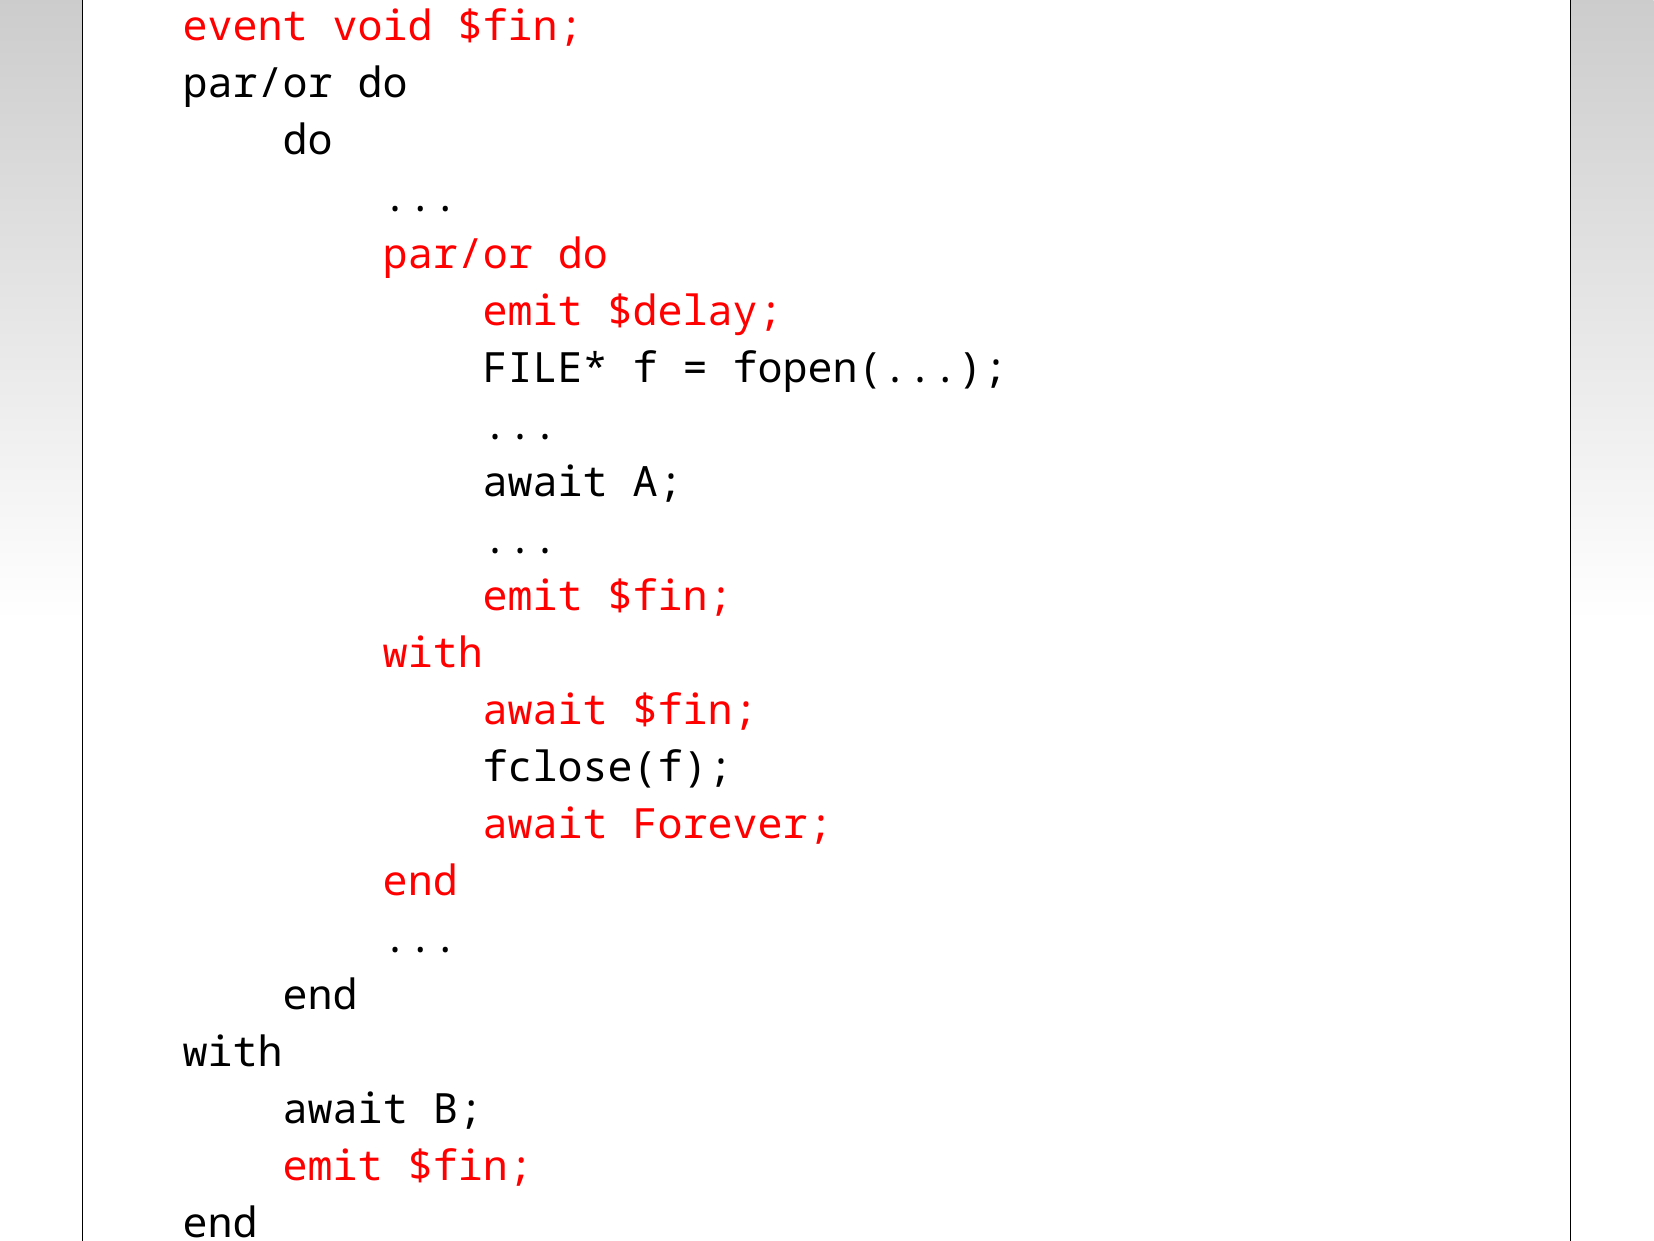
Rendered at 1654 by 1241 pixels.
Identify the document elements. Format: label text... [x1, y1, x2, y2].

subtitle input void A, B; event void $fin; par/or do do ... par/or do emit $delay; FILE* f = fopen(...); ... await A; ... emit $fin; with await $fin; fclose(f); await Forever; end ... end with await B; emit $fin; end ... // f is closed [82, 0, 1571, 1241]
